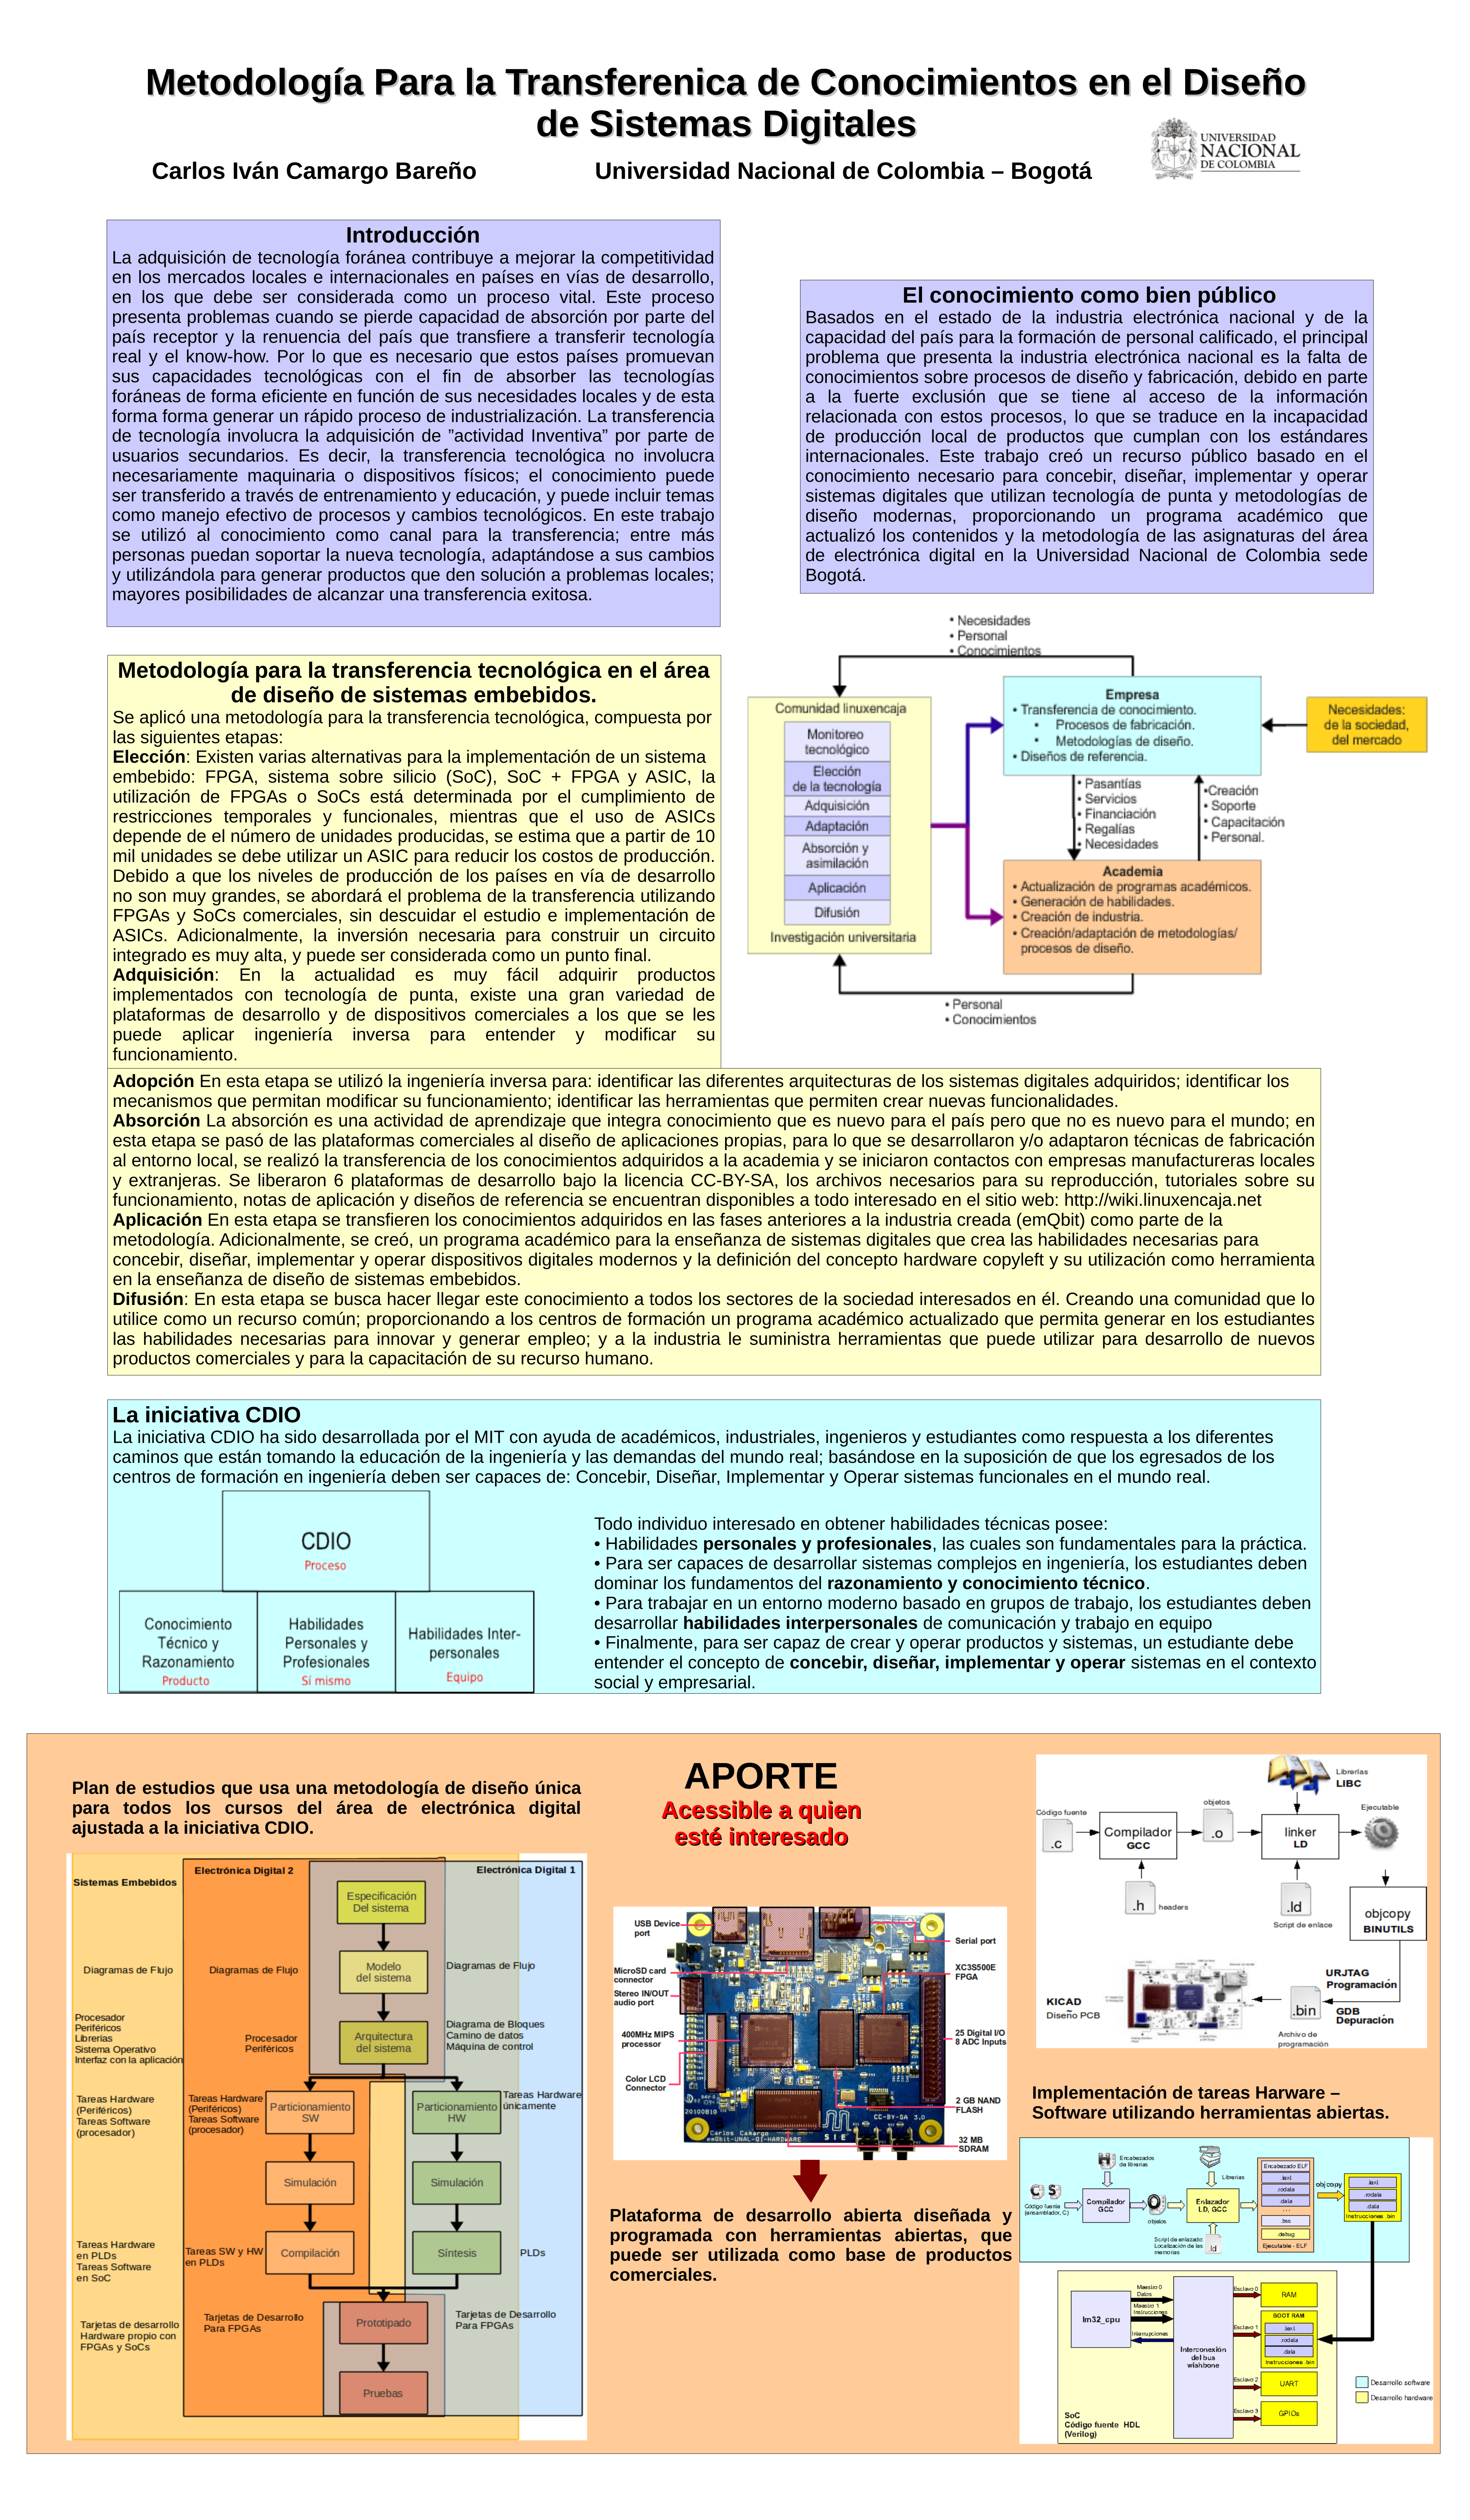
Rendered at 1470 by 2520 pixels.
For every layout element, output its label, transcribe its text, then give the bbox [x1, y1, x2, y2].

picture [613, 1907, 1007, 2160]
text_box | [27, 1733, 1440, 2454]
text_box APORTE Acessible a quien esté interesado [655, 1752, 868, 1853]
text_box Introducción La adquisición de tecnología foránea contribuye a mejorar la competitividad en los mercados locales e internacionales en países en vías de desarrollo, en los que debe ser considerada como un proceso vital. Este proceso presenta problemas cuando se pierde capacidad de absorción por parte del país receptor y la renuencia del país que transfiere a transferir tecnología real y el know-how. Por lo que es necesario que estos países promuevan sus capacidades tecnológicas con el fin de absorber las tecnologías foráneas de forma eficiente en función de sus necesidades locales y de esta forma forma generar un rápido proceso de industrialización. La transferencia de tecnología involucra la adquisición de ”actividad Inventiva” por parte de usuarios secundarios. Es decir, la transferencia tecnológica no involucra necesariamente maquinaria o dispositivos físicos; el conocimiento puede ser transferido a través de entrenamiento y educación, y puede incluir temas como manejo efectivo de procesos y cambios tecnológicos. En este trabajo se utilizó al conocimiento como canal para la transferencia; entre más personas puedan soportar la nueva tecnología, adaptándose a sus cambios y utilizándola para generar productos que den solución a problemas locales; mayores posibilidades de alcanzar una transferencia exitosa. [107, 220, 720, 627]
text_box Implementación de tareas Harware – Software utilizando herramientas abiertas. [1027, 2080, 1440, 2125]
text_box Metodología Para la Transferenica de Conocimientos en el Diseño de Sistemas Digitales [133, 59, 1320, 160]
text_box Adopción En esta etapa se utilizó la ingeniería inversa para: identificar las diferentes arquitecturas de los sistemas digitales adquiridos; identificar los mecanismos que permitan modificar su funcionamiento; identificar las herramientas que permiten crear nuevas funcionalidades. Absorción La absorción es una actividad de aprendizaje que integra conocimiento que es nuevo para el país pero que no es nuevo para el mundo; en esta etapa se pasó de las plataformas comerciales al diseño de aplicaciones propias, para lo que se desarrollaron y/o adaptaron técnicas de fabricación al entorno local, se realizó la transferencia de los conocimientos adquiridos a la academia y se iniciaron contactos con empresas manufactureras locales y extranjeras. Se liberaron 6 plataformas de desarrollo bajo la licencia CC-BY-SA, los archivos necesarios para su reproducción, tutoriales sobre su funcionamiento, notas de aplicación y diseños de referencia se encuentran disponibles a todo interesado en el sitio web: http://wiki.linuxencaja.net Aplicación En esta etapa se transfieren los conocimientos adquiridos en las fases anteriores a la industria creada (emQbit) como parte de la metodología. Adicionalmente, se creó, un programa académico para la enseñanza de sistemas digitales que crea las habilidades necesarias para concebir, diseñar, implementar y operar dispositivos digitales modernos y la definición del concepto hardware copyleft y su utilización como herramienta en la enseñanza de diseño de sistemas embebidos. Difusión: En esta etapa se busca hacer llegar este conocimiento a todos los sectores de la sociedad interesados en él. Creando una comunidad que lo utilice como un recurso común; proporcionando a los centros de formación un programa académico actualizado que permita generar en los estudiantes las habilidades necesarias para innovar y generar empleo; y a la industria le suministra herramientas que puede utilizar para desarrollo de nuevos productos comerciales y para la capacitación de su recurso humano. [107, 1068, 1321, 1375]
text_box Todo individuo interesado en obtener habilidades técnicas posee: • Habilidades personales y profesionales, las cuales son fundamentales para la práctica. • Para ser capaces de desarrollar sistemas complejos en ingeniería, los estudiantes deben dominar los fundamentos del razonamiento y conocimiento técnico. • Para trabajar en un entorno moderno basado en grupos de trabajo, los estudiantes deben desarrollar habilidades interpersonales de comunicación y trabajo en equipo • Finalmente, para ser capaz de crear y operar productos y sistemas, un estudiante debe entender el concepto de concebir, diseñar, implementar y operar sistemas en el contexto social y empresarial. [589, 1511, 1335, 1695]
text_box La iniciativa CDIO La iniciativa CDIO ha sido desarrollada por el MIT con ayuda de académicos, industriales, ingenieros y estudiantes como respuesta a los diferentes caminos que están tomando la educación de la ingeniería y las demandas del mundo real; basándose en la suposición de que los egresados de los centros de formación en ingeniería deben ser capaces de: Concebir, Diseñar, Implementar y Operar sistemas funcionales en el mundo real. [107, 1400, 1321, 1694]
picture [1147, 114, 1325, 187]
text_box Plan de estudios que usa una metodología de diseño única para todos los cursos del área de electrónica digital ajustada a la iniciativa CDIO. [66, 1775, 587, 1840]
text_box El conocimiento como bien público Basados en el estado de la industria electrónica nacional y de la capacidad del país para la formación de personal calificado, el principal problema que presenta la industria electrónica nacional es la falta de conocimientos sobre procesos de diseño y fabricación, debido en parte a la fuerte exclusión que se tiene al acceso de la información relacionada con estos procesos, lo que se traduce en la incapacidad de producción local de productos que cumplan con los estándares internacionales. Este trabajo creó un recurso público basado en el conocimiento necesario para concebir, diseñar, implementar y operar sistemas digitales que utilizan tecnología de punta y metodologías de diseño modernas, proporcionando un programa académico que actualizó los contenidos y la metodología de las asignaturas del área de electrónica digital en la Universidad Nacional de Colombia sede Bogotá. [800, 280, 1374, 593]
picture [119, 1491, 534, 1693]
picture [1036, 1754, 1427, 2048]
text_box Metodología para la transferencia tecnológica en el área de diseño de sistemas embebidos. Se aplicó una metodología para la transferencia tecnológica, compuesta por las siguientes etapas: Elección: Existen varias alternativas para la implementación de un sistema embebido: FPGA, sistema sobre silicio (SoC), SoC + FPGA y ASIC, la utilización de FPGAs o SoCs está determinada por el cumplimiento de restricciones temporales y funcionales, mientras que el uso de ASICs depende de el número de unidades producidas, se estima que a partir de 10 mil unidades se debe utilizar un ASIC para reducir los costos de producción. Debido a que los niveles de producción de los países en vía de desarrollo no son muy grandes, se abordará el problema de la transferencia utilizando FPGAs y SoCs comerciales, sin descuidar el estudio e implementación de ASICs. Adicionalmente, la inversión necesaria para construir un circuito integrado es muy alta, y puede ser considerada como un punto final. Adquisición: En la actualidad es muy fácil adquirir productos implementados con tecnología de punta, existe una gran variedad de plataformas de desarrollo y de dispositivos comerciales a los que se les puede aplicar ingeniería inversa para entender y modificar su funcionamiento. [107, 655, 721, 1068]
text_box Plataforma de desarrollo abierta diseñada y programada con herramientas abiertas, que puede ser utilizada como base de productos comerciales. [604, 2202, 1018, 2287]
picture [747, 615, 1428, 1029]
picture [1019, 2137, 1433, 2444]
text_box Carlos Iván Camargo Bareño Universidad Nacional de Colombia – Bogotá [147, 155, 1107, 187]
picture [66, 1853, 587, 2440]
